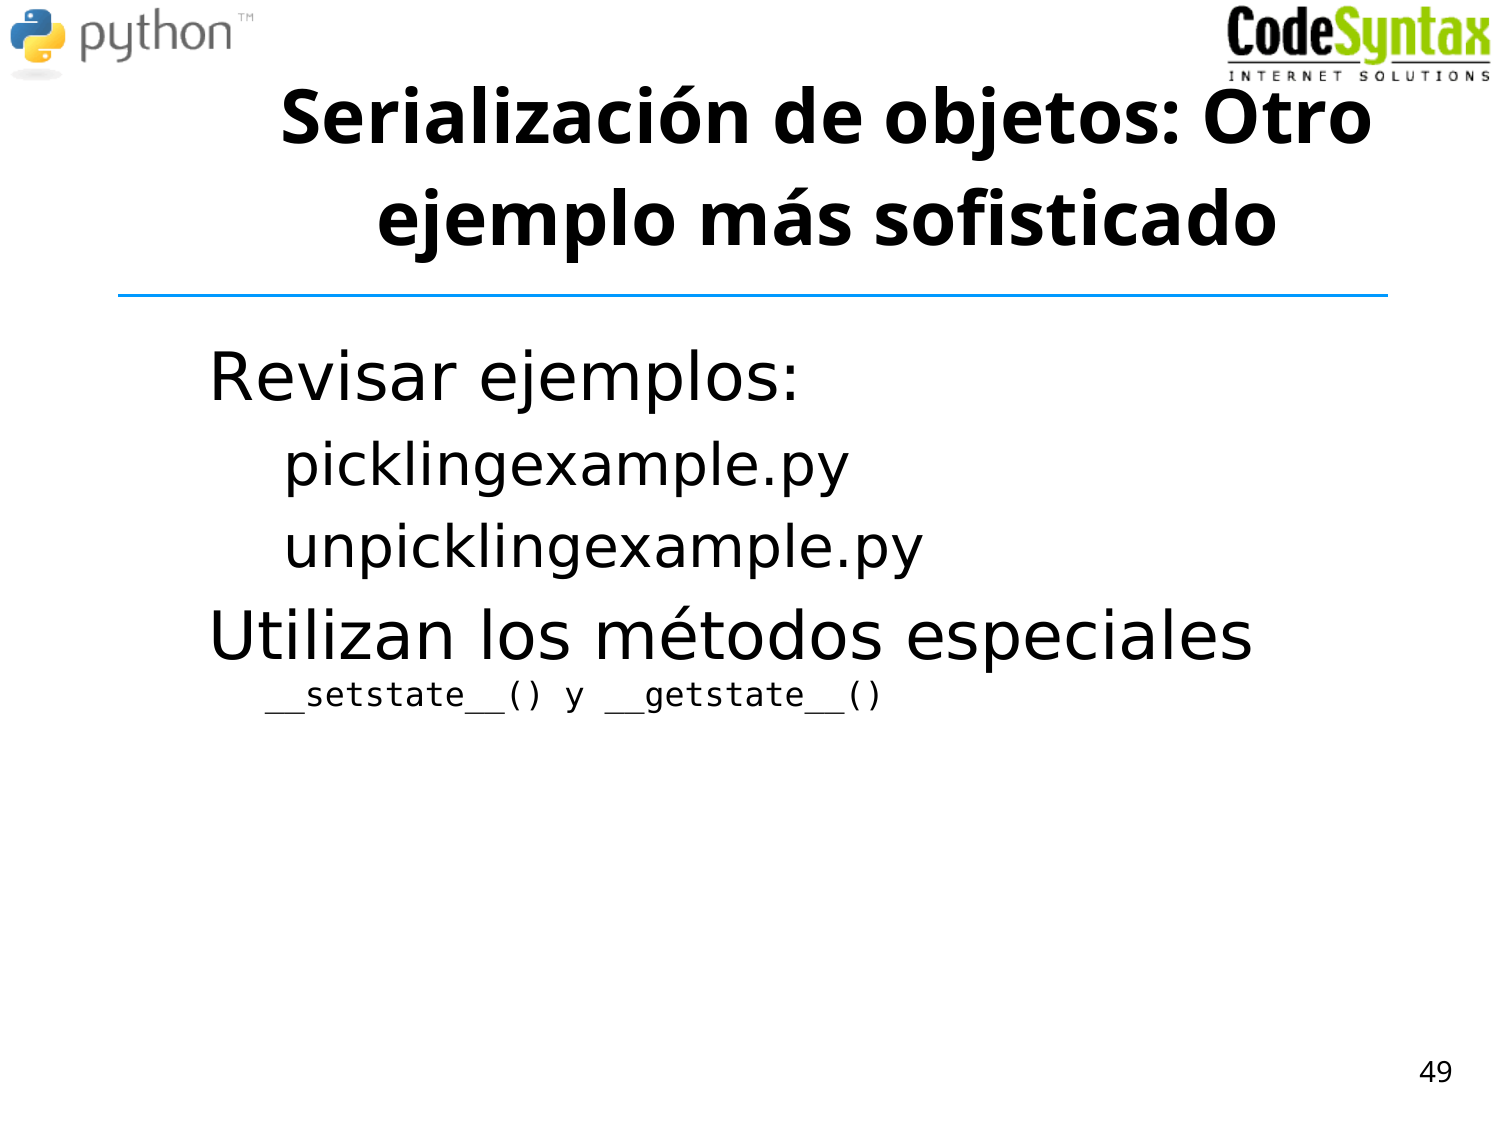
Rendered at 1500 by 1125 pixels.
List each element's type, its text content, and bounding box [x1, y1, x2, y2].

picture [0, 0, 286, 92]
title Serialización de objetos: Otro ejemplo más sofisticado [188, 31, 1468, 276]
picture [1226, 5, 1500, 83]
list Revisar ejemplos: picklingexample.py unpicklingexample.py Utilizan los métodos especiales __setstate__() y __getstate__() [193, 331, 1469, 1007]
